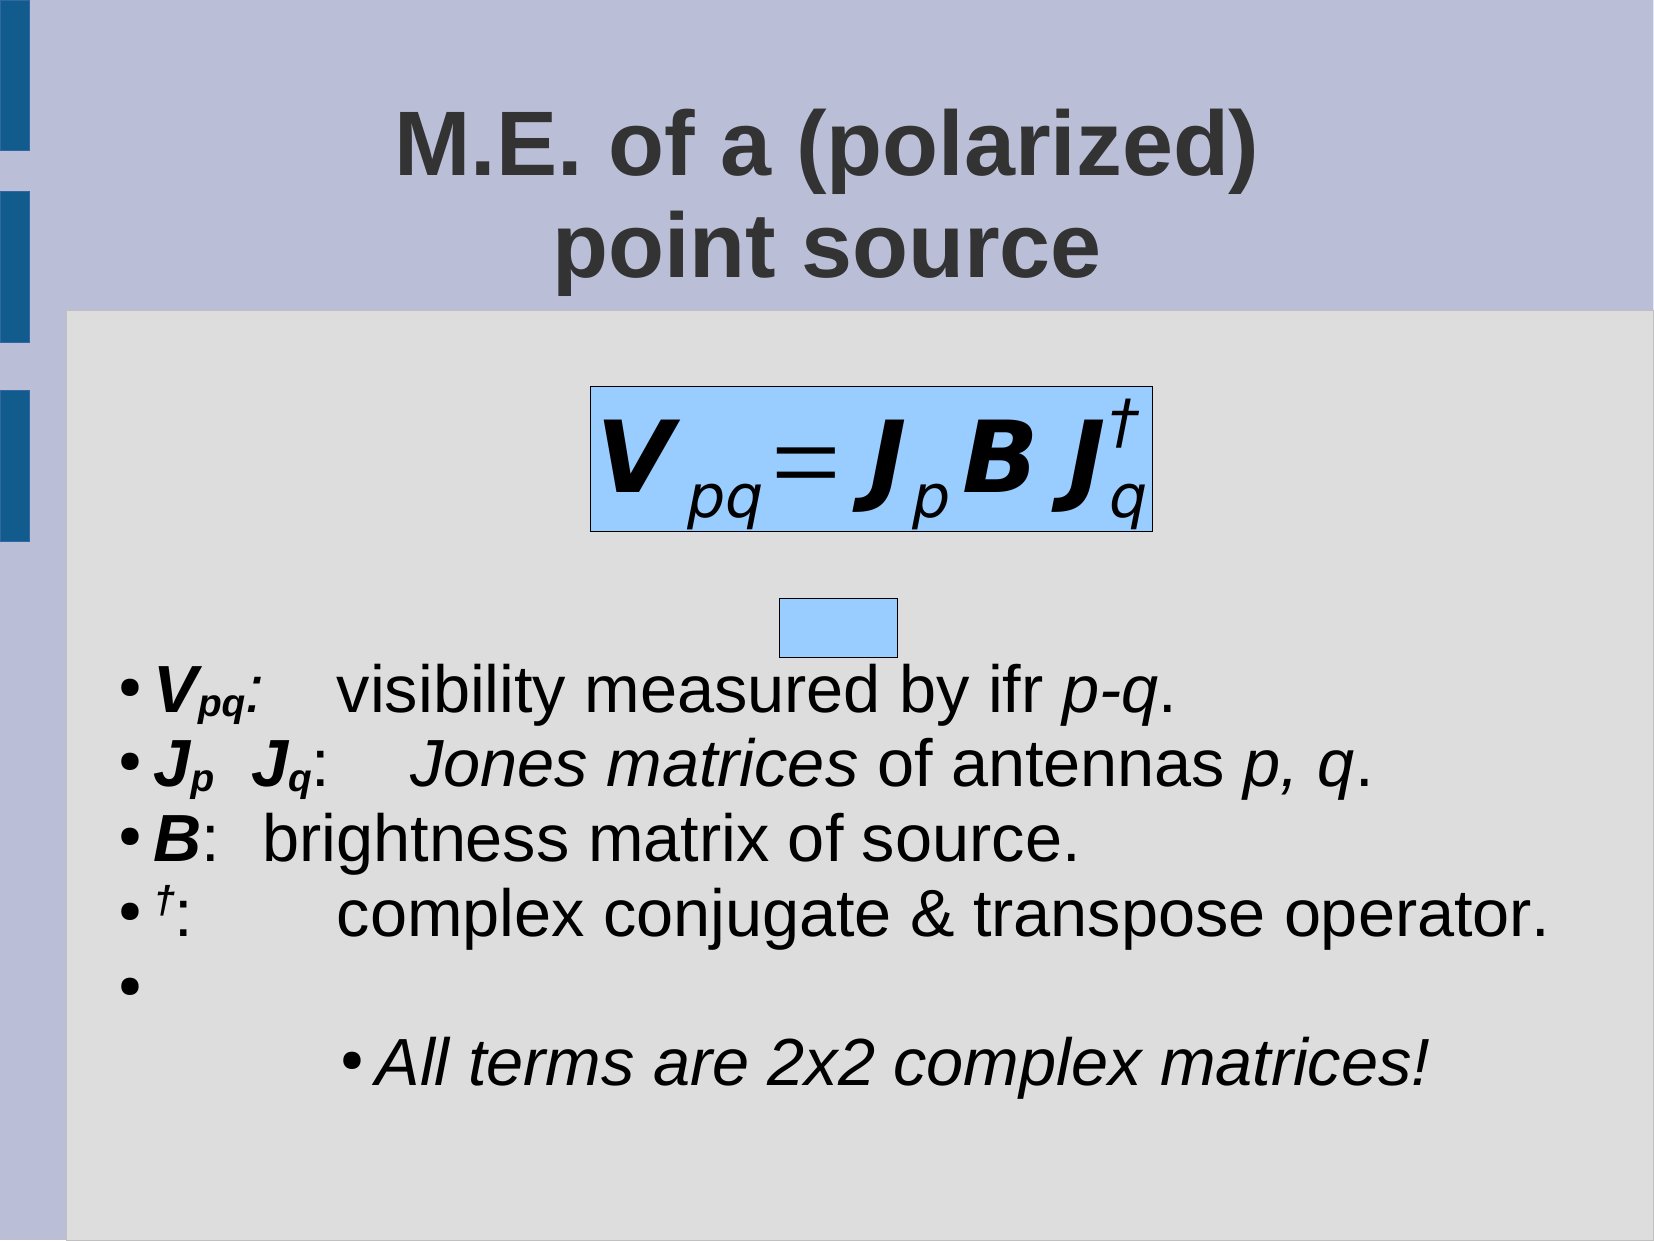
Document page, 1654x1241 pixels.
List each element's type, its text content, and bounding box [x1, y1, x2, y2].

subtitle Vpq: visibility measured by ifr p-q. Jp Jq: Jones matrices of antennas p, q. B: brightness matrix of source. †: complex conjugate & transpose operator. All terms are 2x2 complex matrices! [118, 622, 1654, 1129]
chart [779, 598, 898, 658]
title M.E. of a (polarized) point source [121, 91, 1534, 299]
chart [590, 386, 1153, 532]
